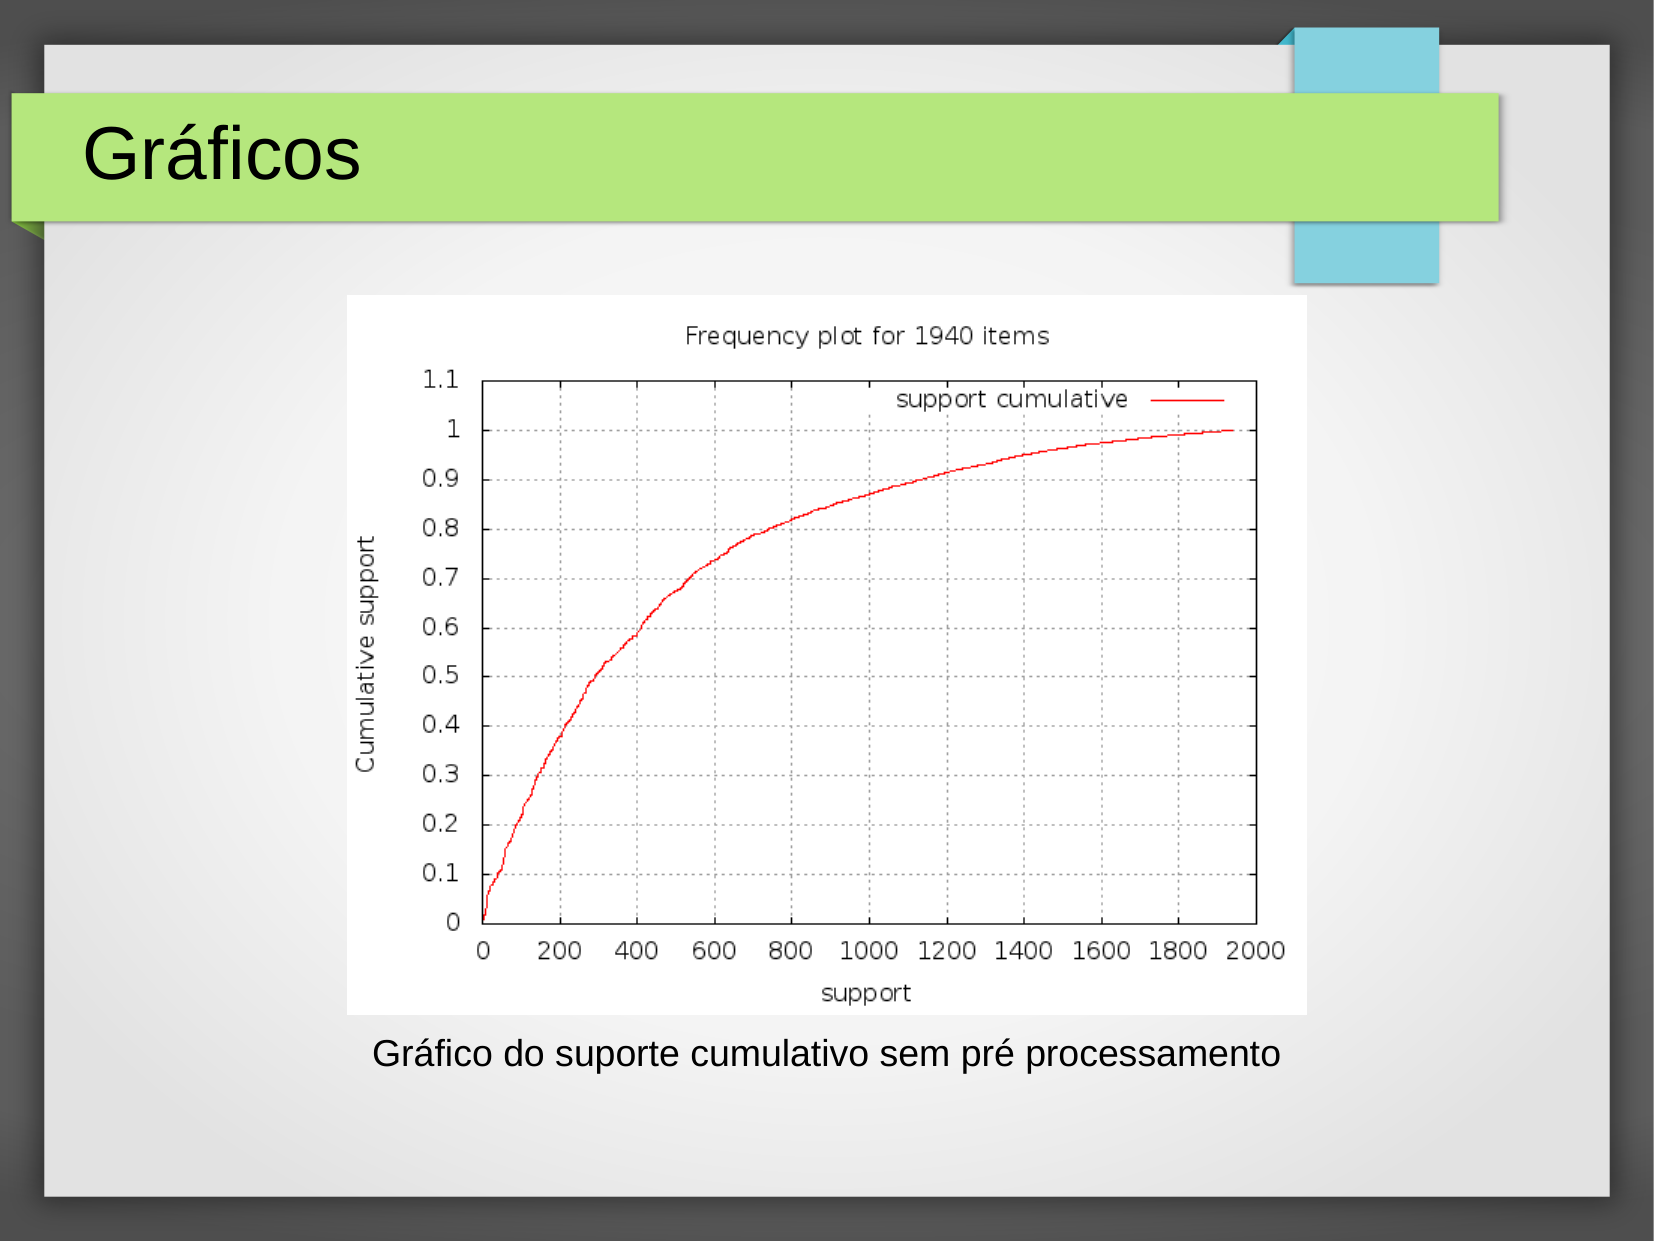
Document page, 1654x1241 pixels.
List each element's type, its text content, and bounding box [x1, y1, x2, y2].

picture [0, 0, 1654, 1241]
title Gráficos [82, 94, 1264, 213]
